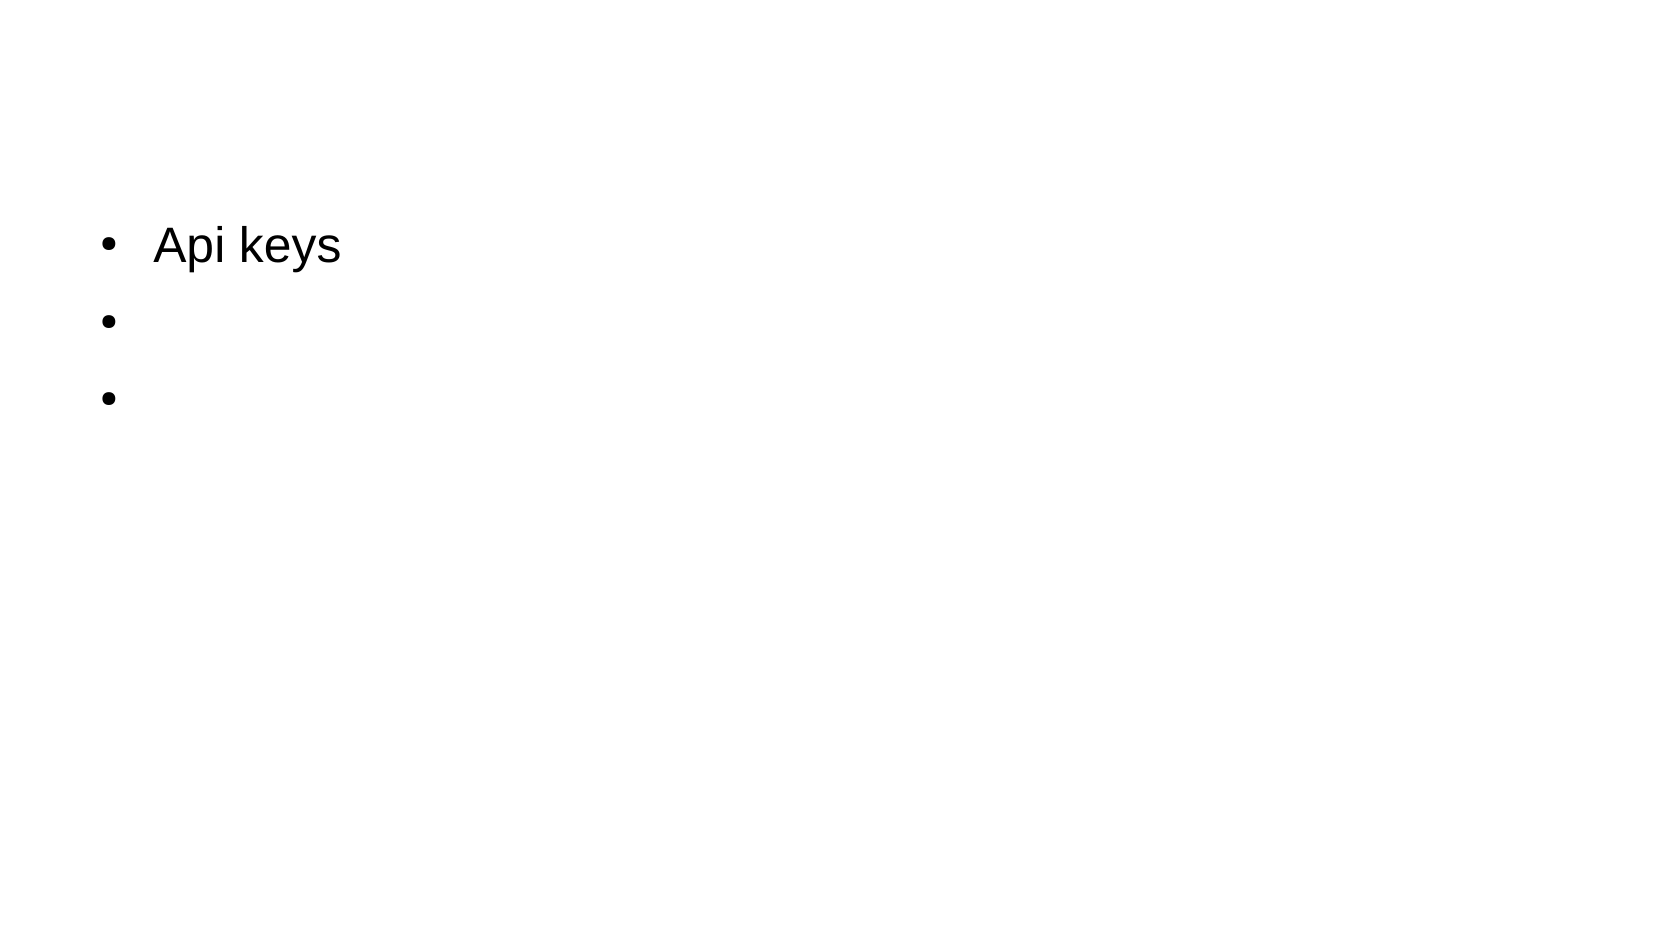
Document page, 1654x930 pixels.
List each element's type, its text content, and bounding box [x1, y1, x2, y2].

list Api keys [82, 217, 1571, 757]
